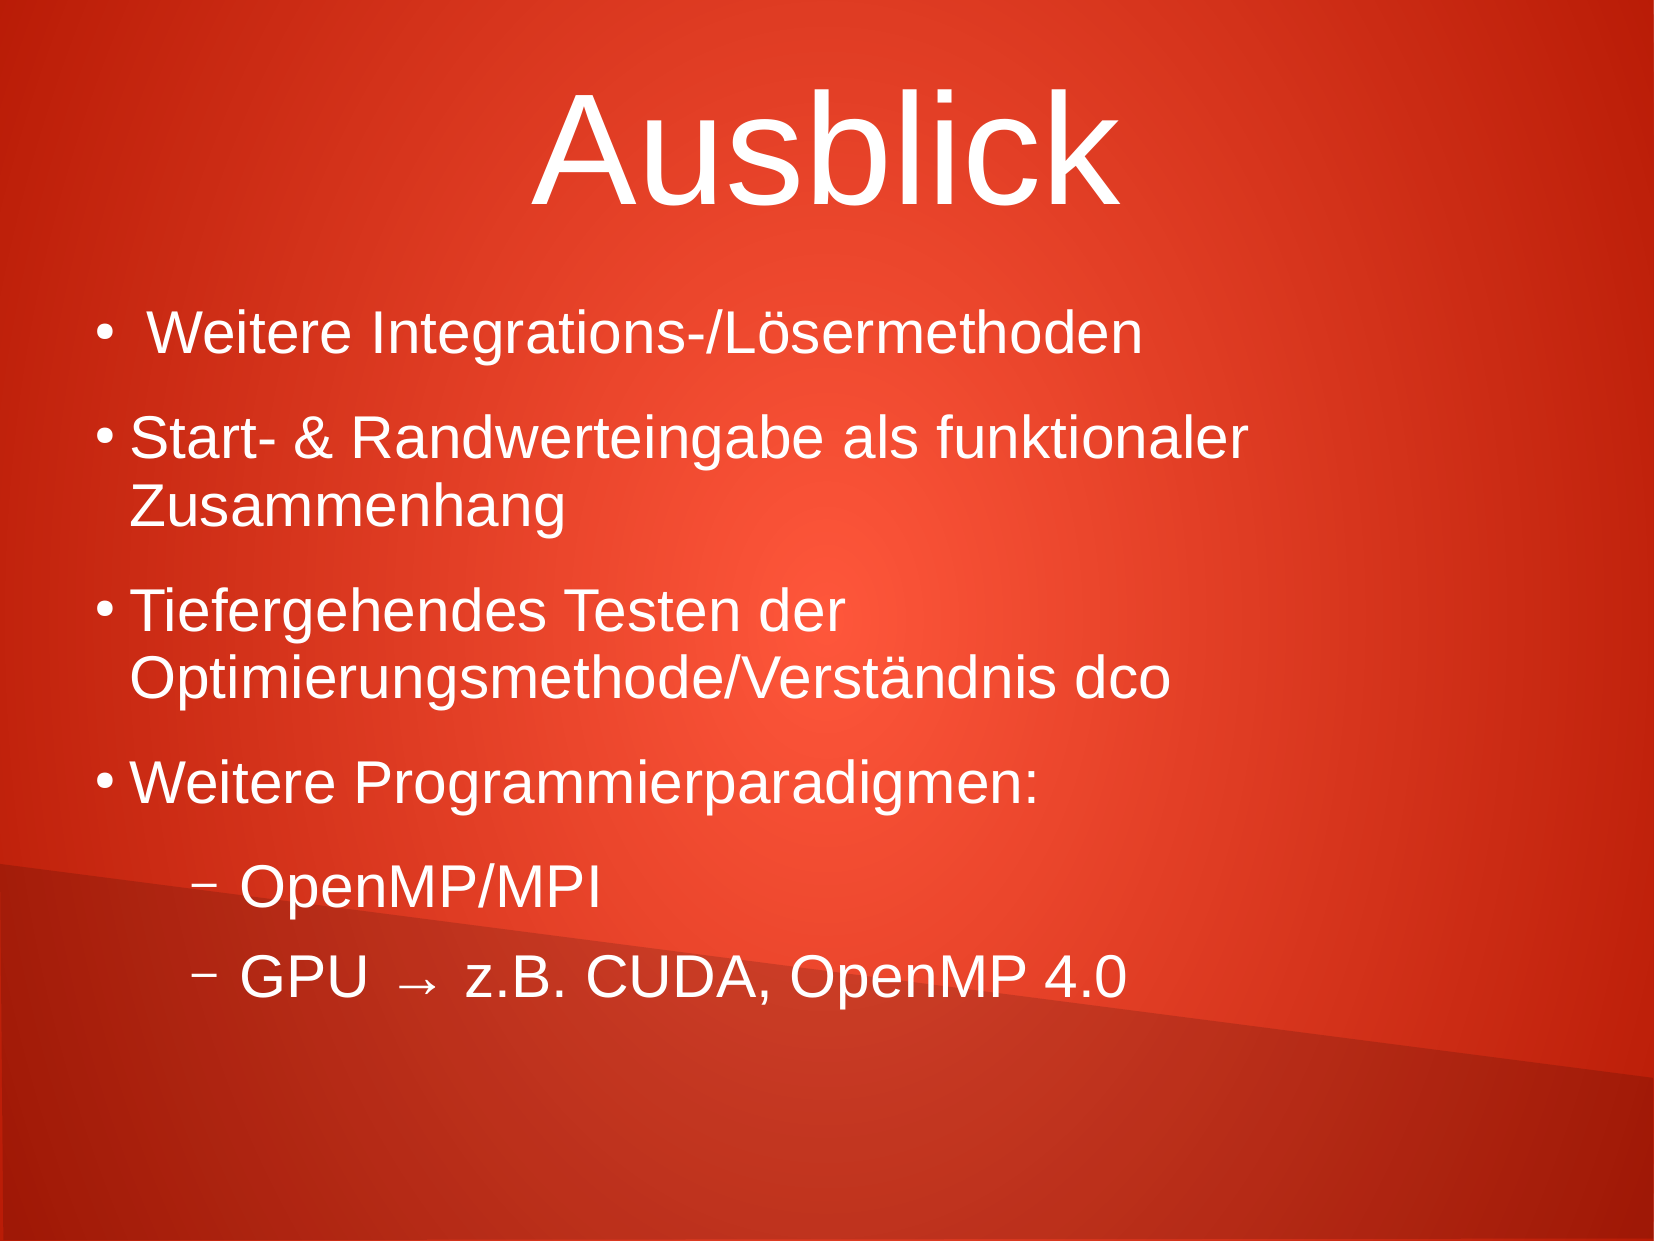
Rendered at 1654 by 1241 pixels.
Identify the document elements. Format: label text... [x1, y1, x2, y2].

list Weitere Integrations-/Lösermethoden Start- & Randwerteingabe als funktionaler Zusammenhang Tiefergehendes Testen der Optimierungsmethode/Verständnis dco Weitere Programmierparadigmen: OpenMP/MPI GPU → z.B. CUDA, OpenMP 4.0 [82, 299, 1571, 1019]
title Ausblick [82, 47, 1571, 252]
